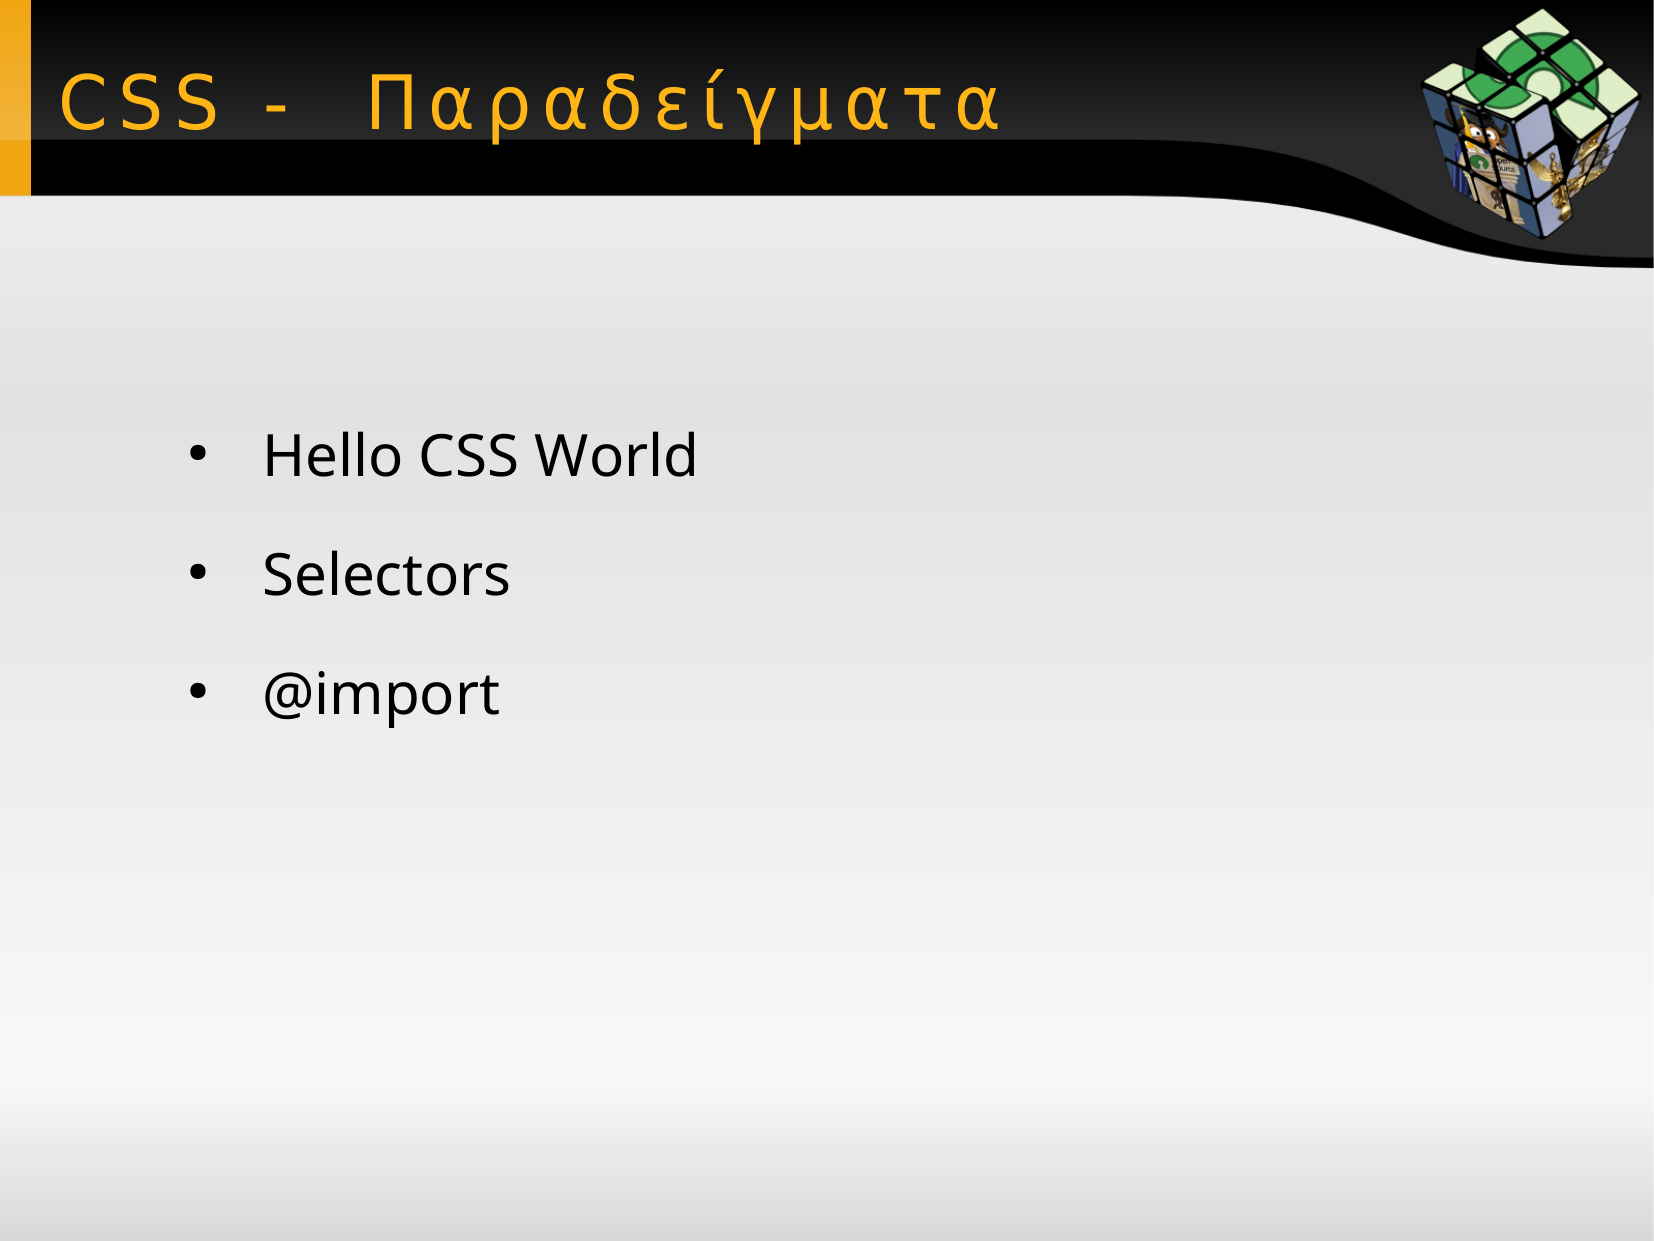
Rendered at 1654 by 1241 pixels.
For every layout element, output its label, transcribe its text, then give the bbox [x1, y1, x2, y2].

title CSS - Παραδείγματα [59, 29, 1270, 178]
picture [0, 0, 1654, 1241]
subtitle Hello CSS World Selectors @import [187, 375, 1576, 1080]
